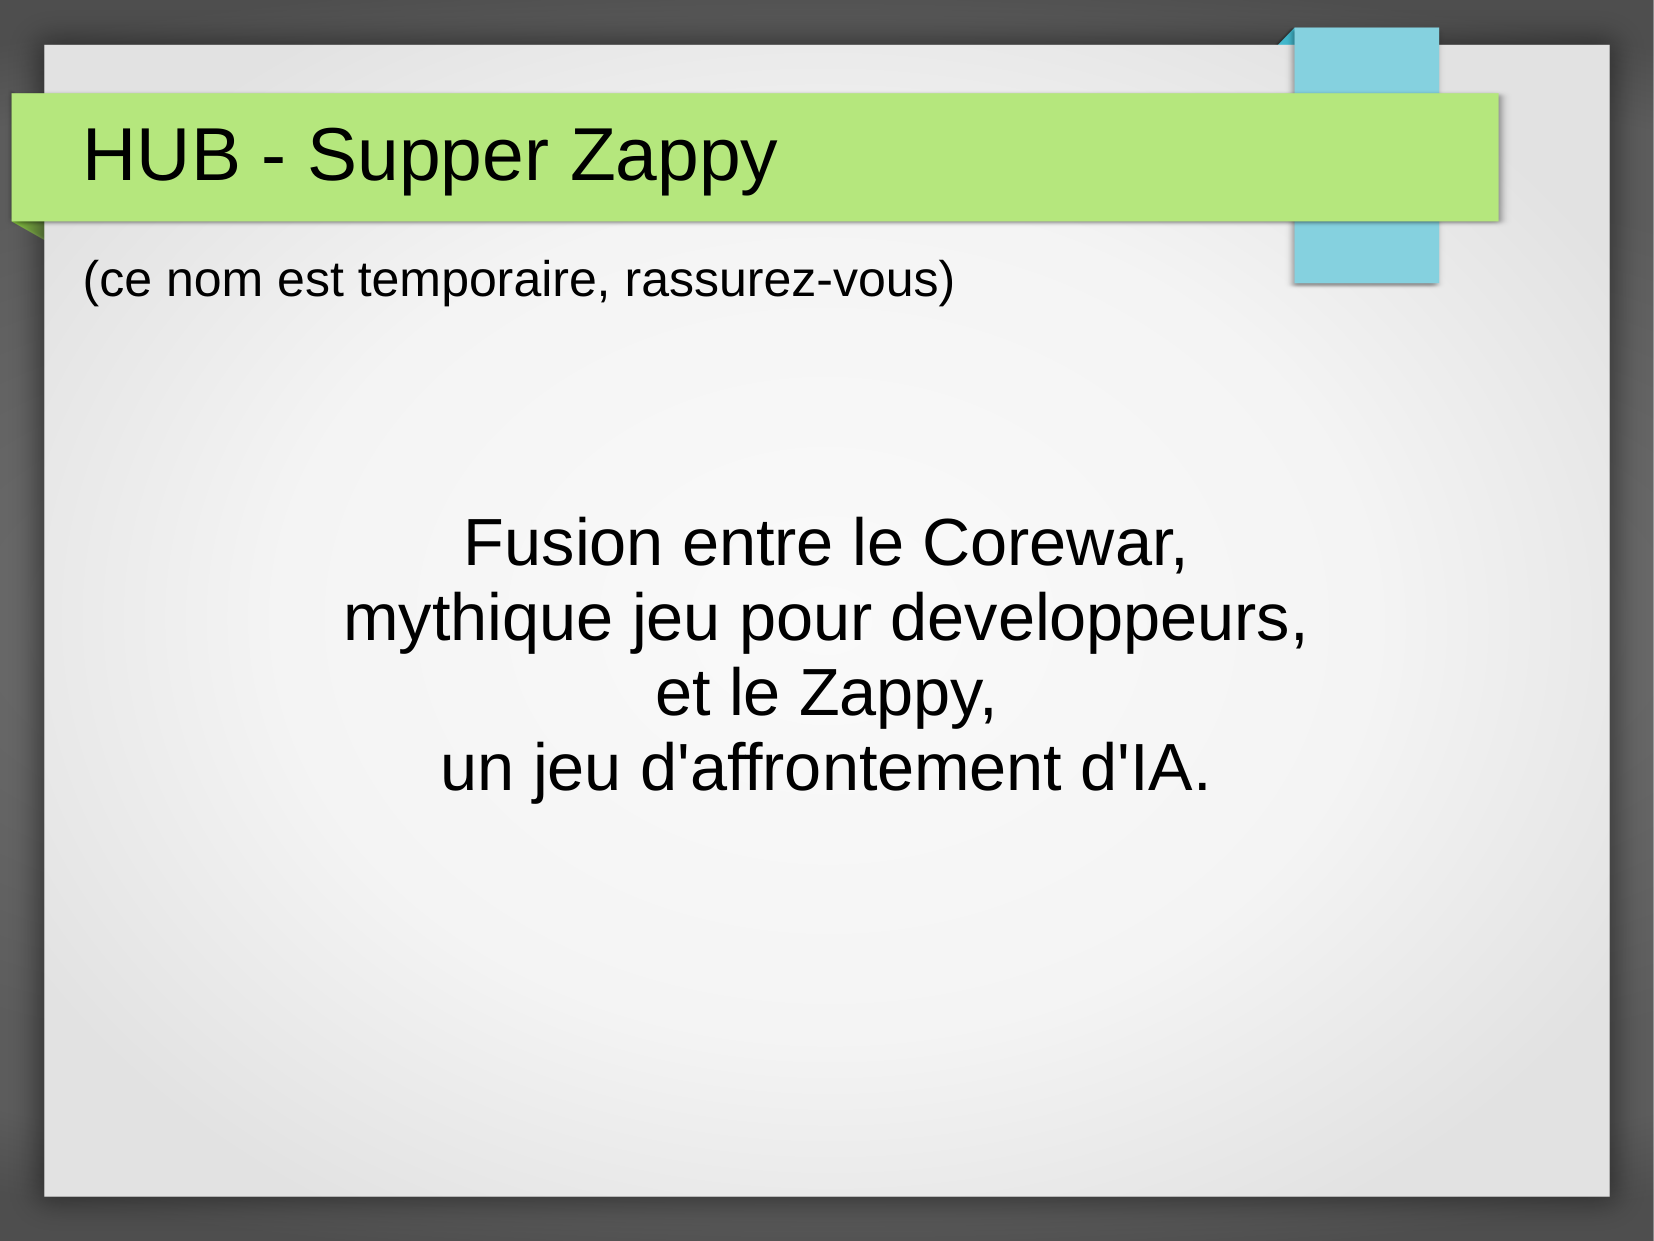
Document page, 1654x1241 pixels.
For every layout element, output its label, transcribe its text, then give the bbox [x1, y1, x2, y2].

title HUB - Supper Zappy (ce nom est temporaire, rassurez-vous) [82, 0, 1264, 295]
picture [0, 0, 1654, 1241]
subtitle Fusion entre le Corewar, mythique jeu pour developpeurs, et le Zappy, un jeu d'affrontement d'IA. [82, 295, 1571, 1015]
